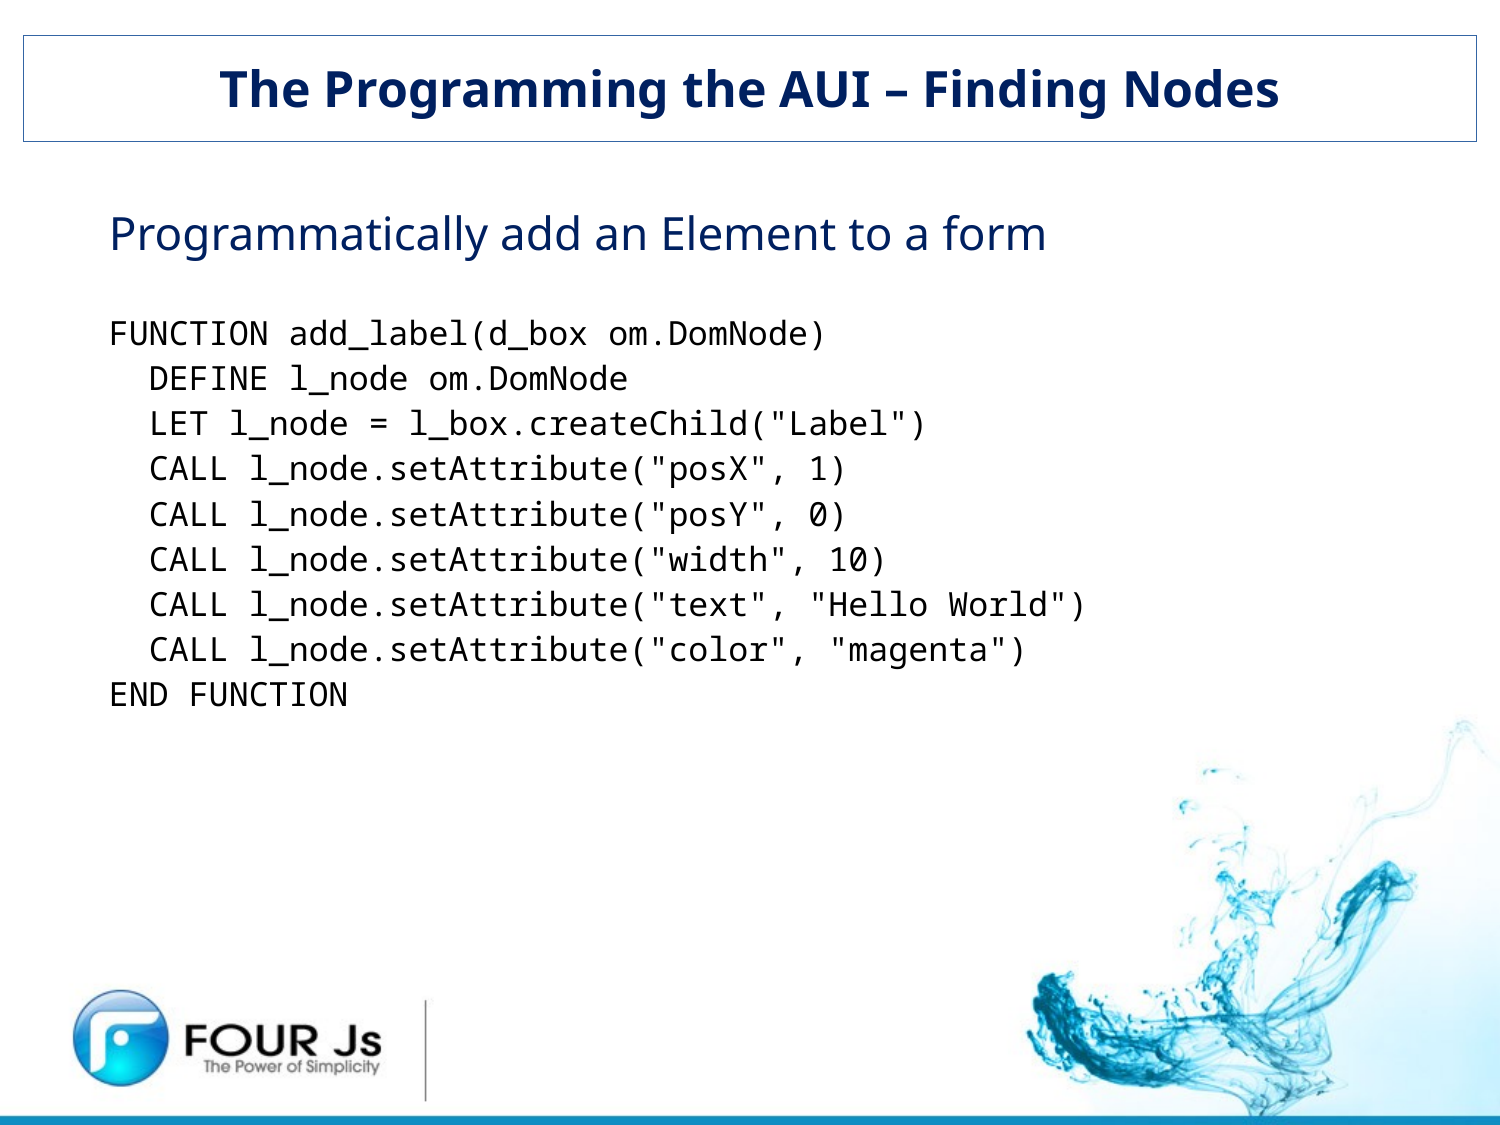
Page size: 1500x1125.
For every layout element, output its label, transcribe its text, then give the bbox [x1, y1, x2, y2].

title The Programming the AUI – Finding Nodes [23, 35, 1477, 142]
text_box Programmatically add an Element to a form FUNCTION add_label(d_box om.DomNode) DEFINE l_node om.DomNode LET l_node = l_box.createChild("Label") CALL l_node.setAttribute("posX", 1) CALL l_node.setAttribute("posY", 0) CALL l_node.setAttribute("width", 10) CALL l_node.setAttribute("text", "Hello World") CALL l_node.setAttribute("color", "magenta") END FUNCTION [94, 194, 1447, 865]
picture [0, 0, 1500, 1122]
